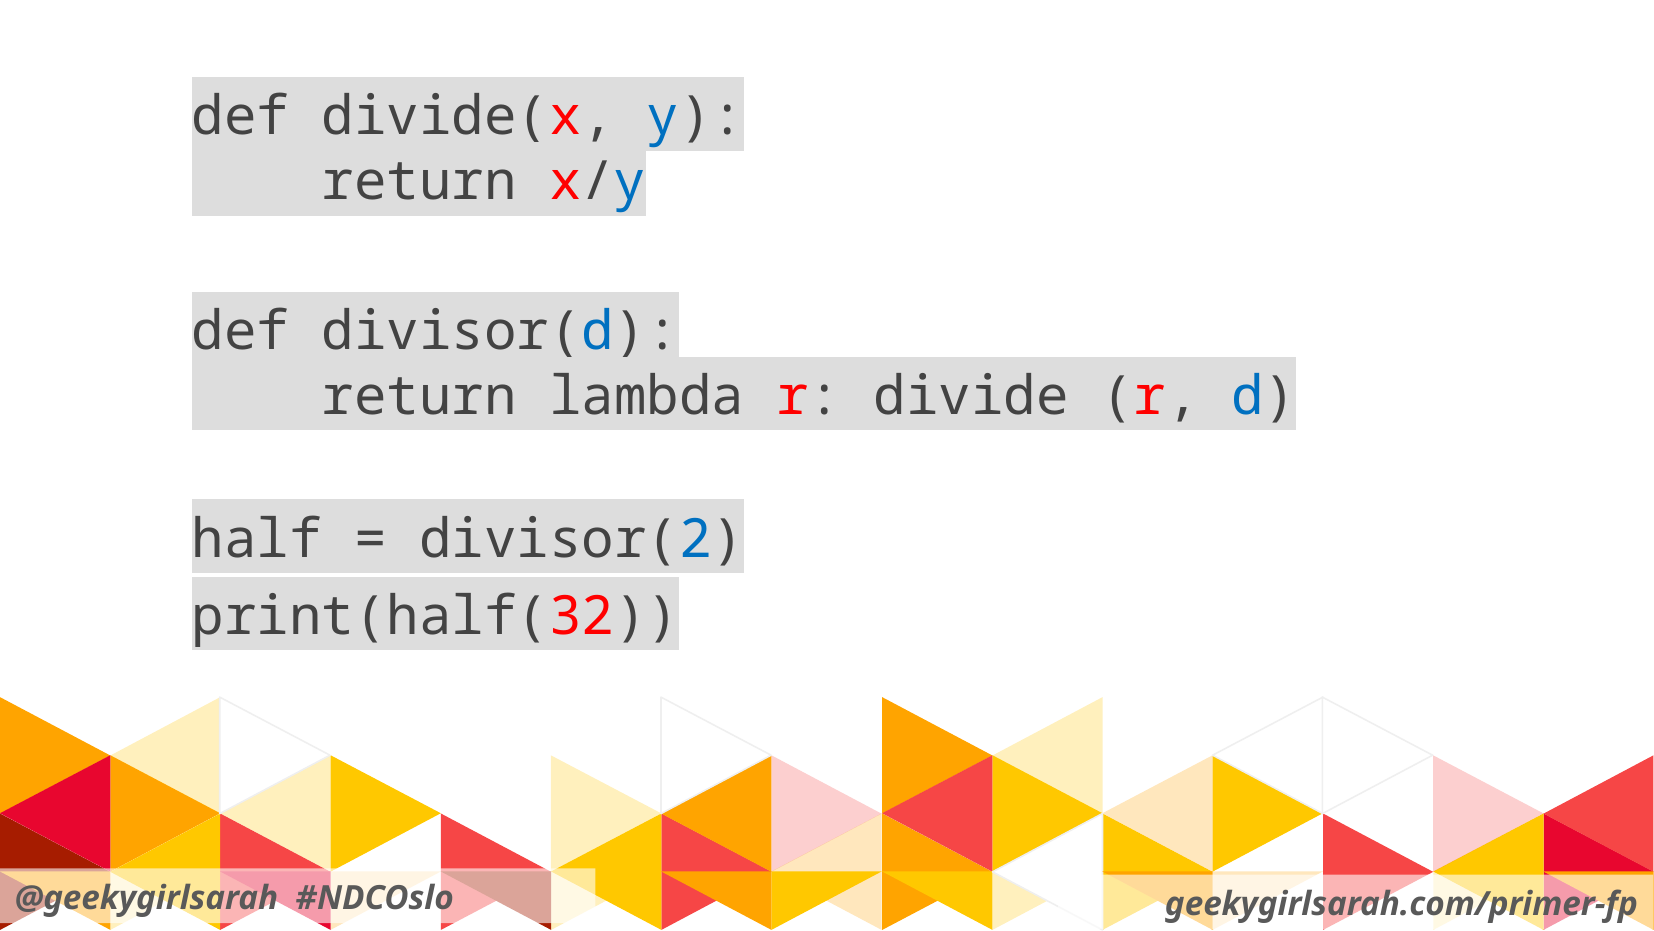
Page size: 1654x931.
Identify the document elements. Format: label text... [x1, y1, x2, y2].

list def divide(x, y): return x/y def divisor(d): return lambda r: divide (r, d) half = divisor(2) print(half(32)) [176, 65, 1594, 879]
